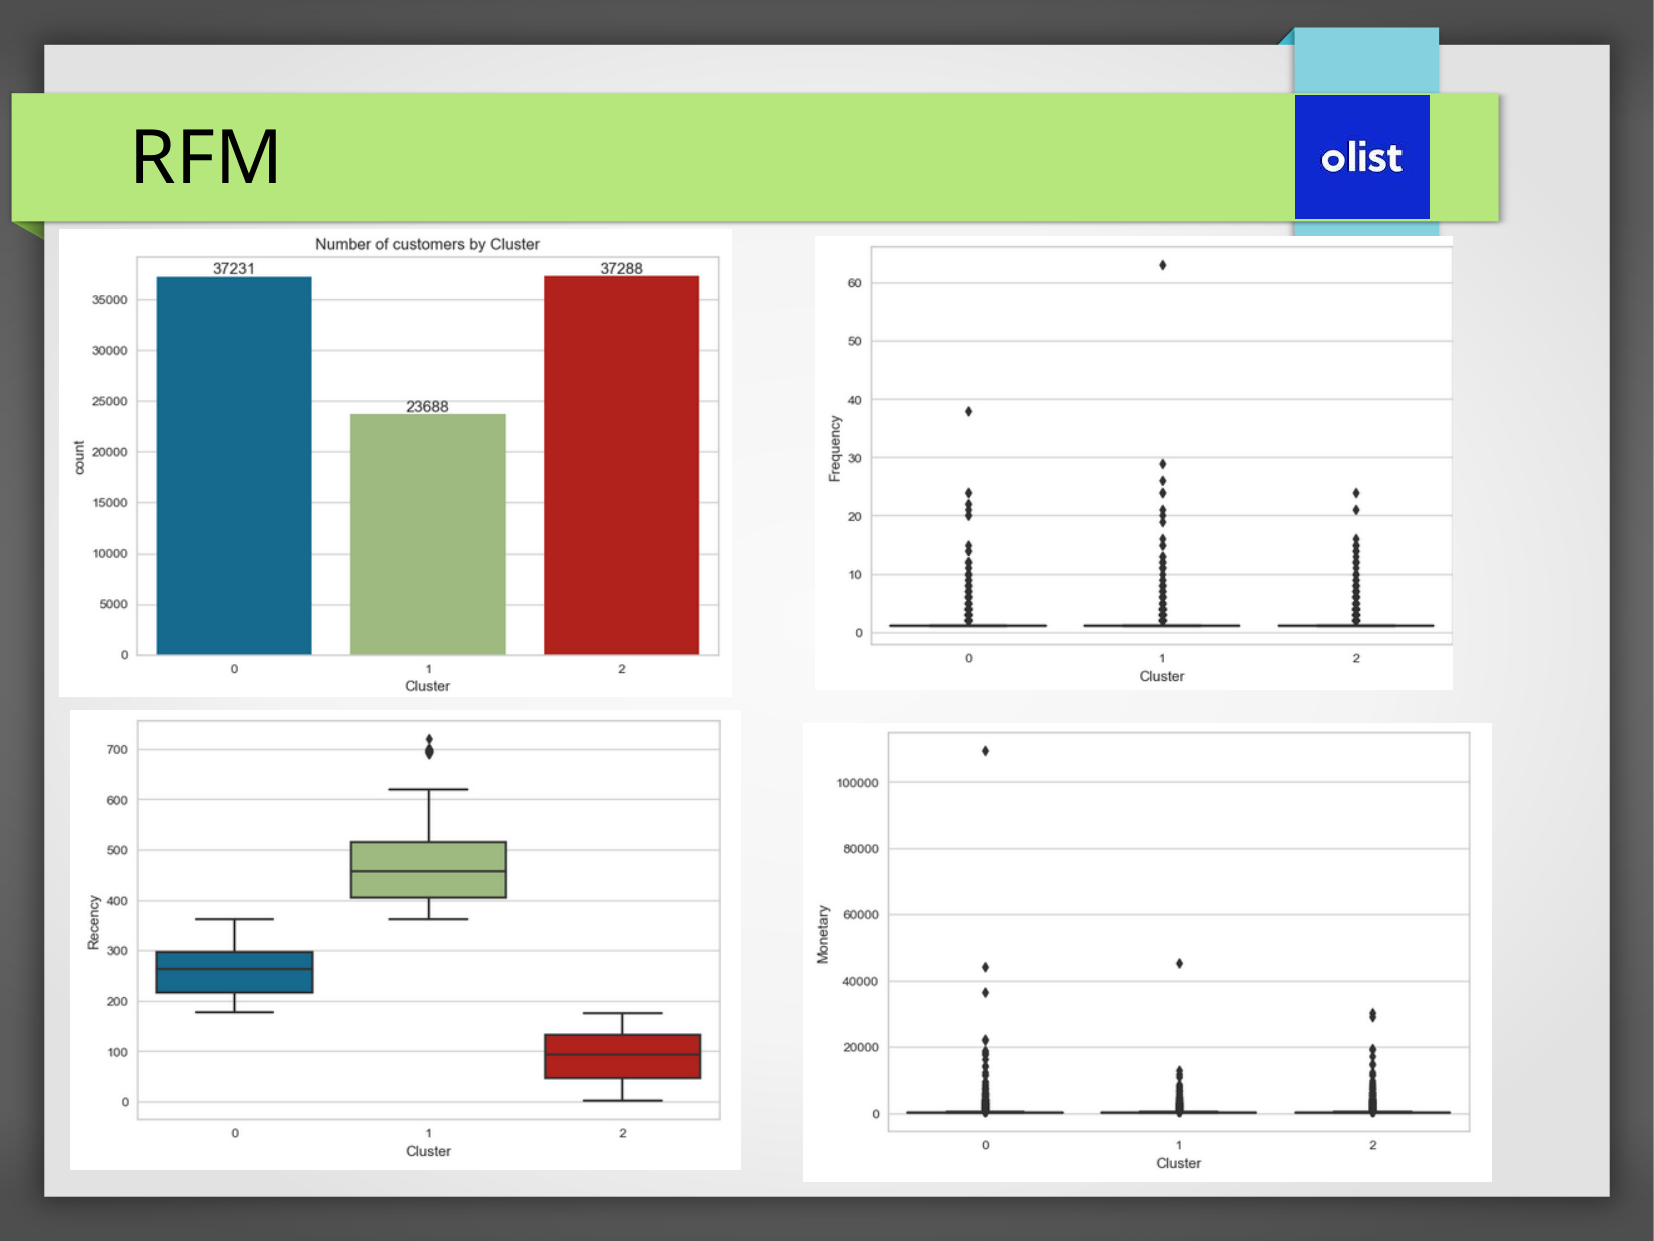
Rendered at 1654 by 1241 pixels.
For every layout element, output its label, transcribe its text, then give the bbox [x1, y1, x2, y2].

title RFM [129, 95, 1295, 214]
picture [0, 0, 1654, 1241]
